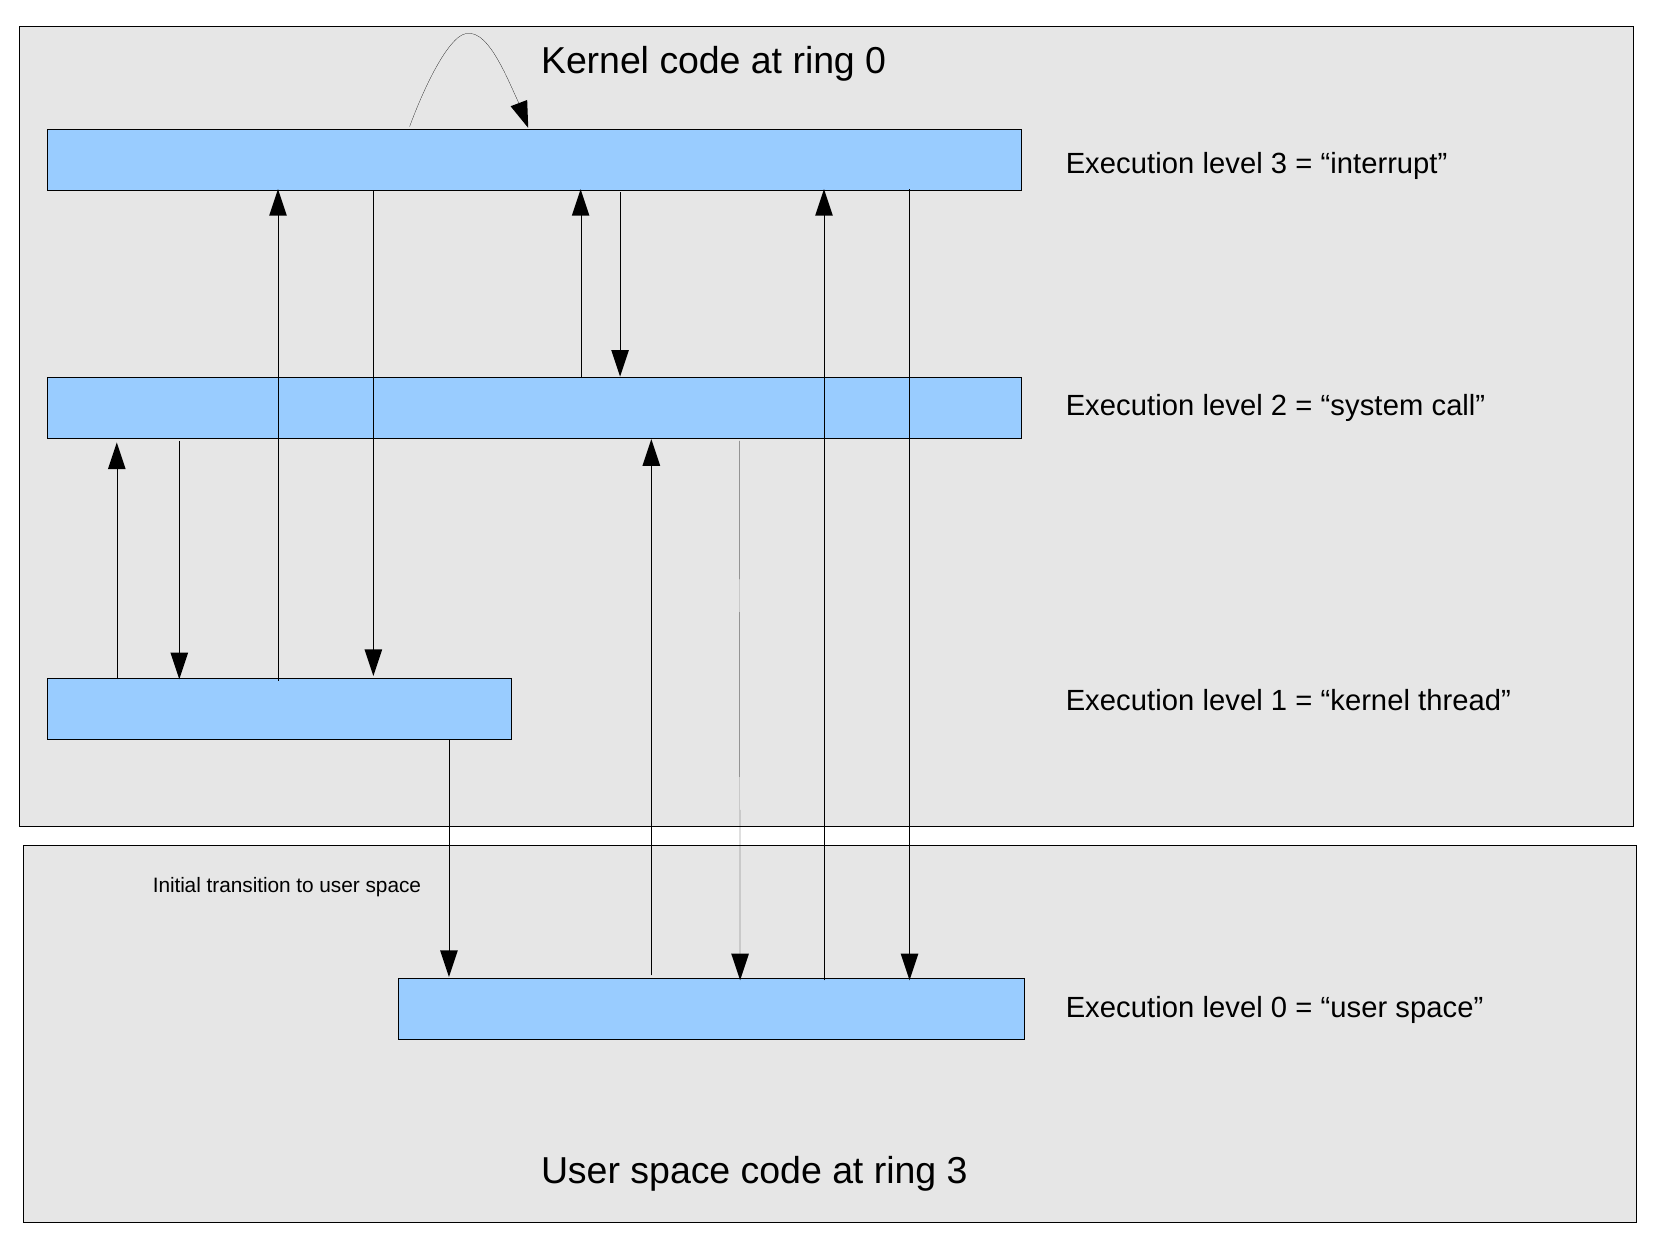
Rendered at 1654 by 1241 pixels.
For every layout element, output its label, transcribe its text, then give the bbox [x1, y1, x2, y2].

text_box Initial transition to user space [85, 866, 436, 905]
text_box Execution level 2 = “system call” [1051, 381, 1601, 429]
text_box Execution level 3 = “interrupt” [1051, 139, 1601, 187]
text_box Kernel code at ring 0 [526, 31, 1076, 89]
text_box [19, 26, 1634, 827]
text_box User space code at ring 3 [526, 1142, 1076, 1199]
text_box Execution level 0 = “user space” [1051, 983, 1601, 1032]
text_box Execution level 1 = “kernel thread” [1051, 676, 1601, 725]
text_box [23, 845, 1637, 1223]
